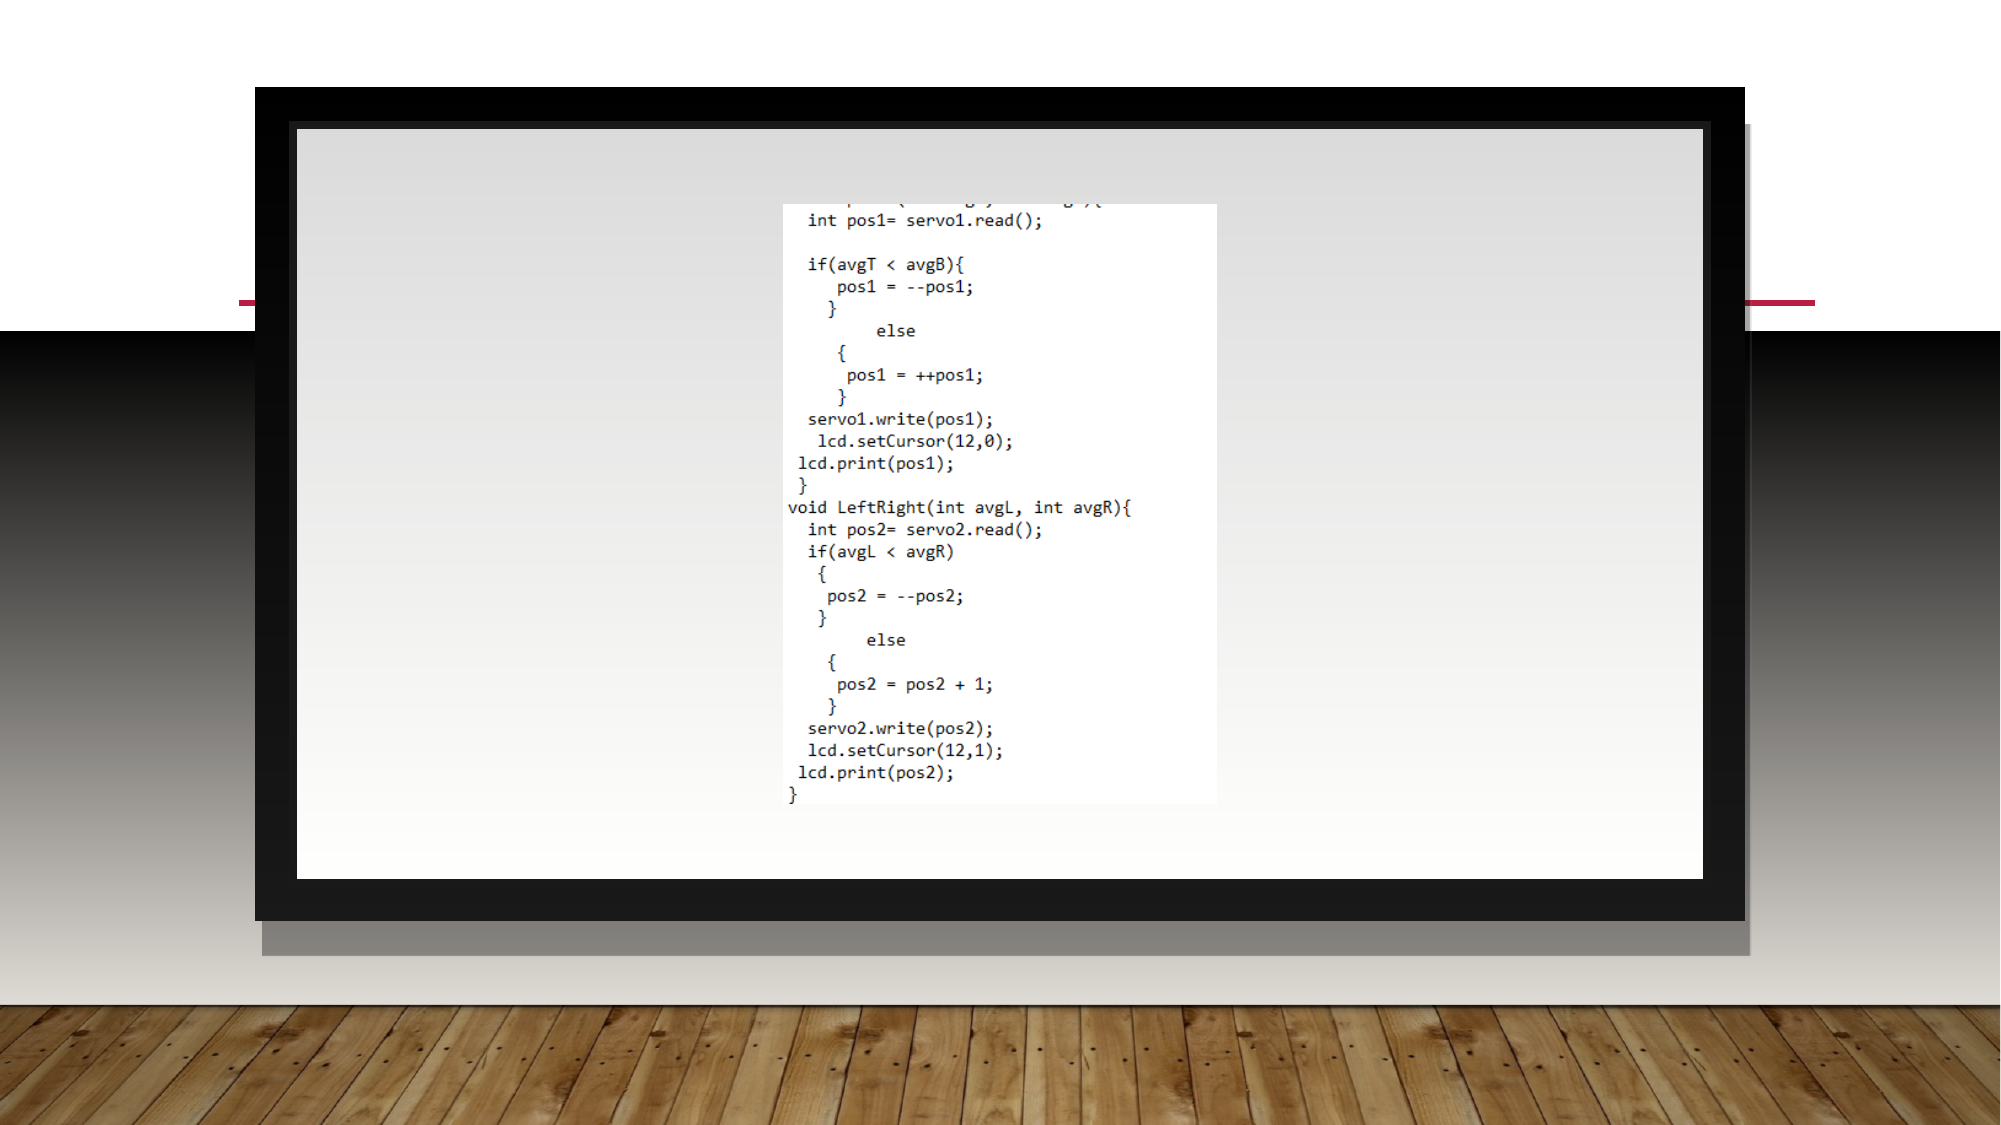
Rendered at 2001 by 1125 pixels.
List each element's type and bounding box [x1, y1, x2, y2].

picture [0, 1005, 2000, 1125]
picture [783, 204, 1217, 804]
text_box [0, 88, 2000, 1005]
